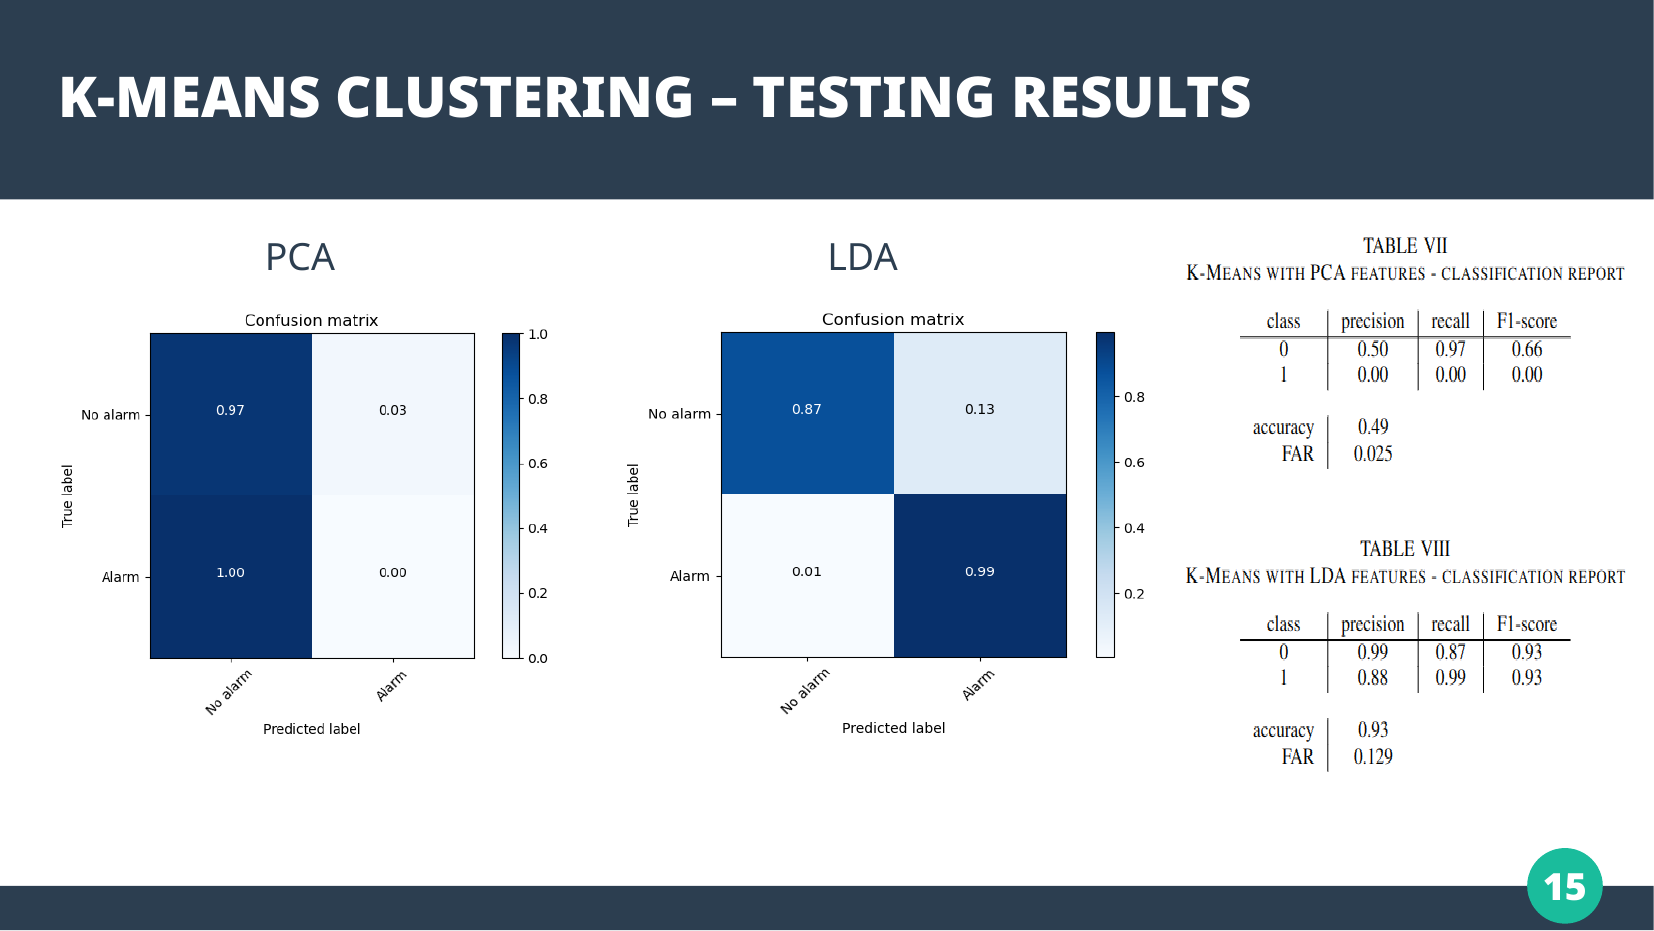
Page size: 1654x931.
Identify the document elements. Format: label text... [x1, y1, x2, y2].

text_box PCA [112, 225, 488, 288]
title K-MEANS CLUSTERING – TESTING RESULTS [59, 37, 1595, 155]
text_box LDA [675, 225, 1051, 288]
picture [0, 224, 1654, 811]
